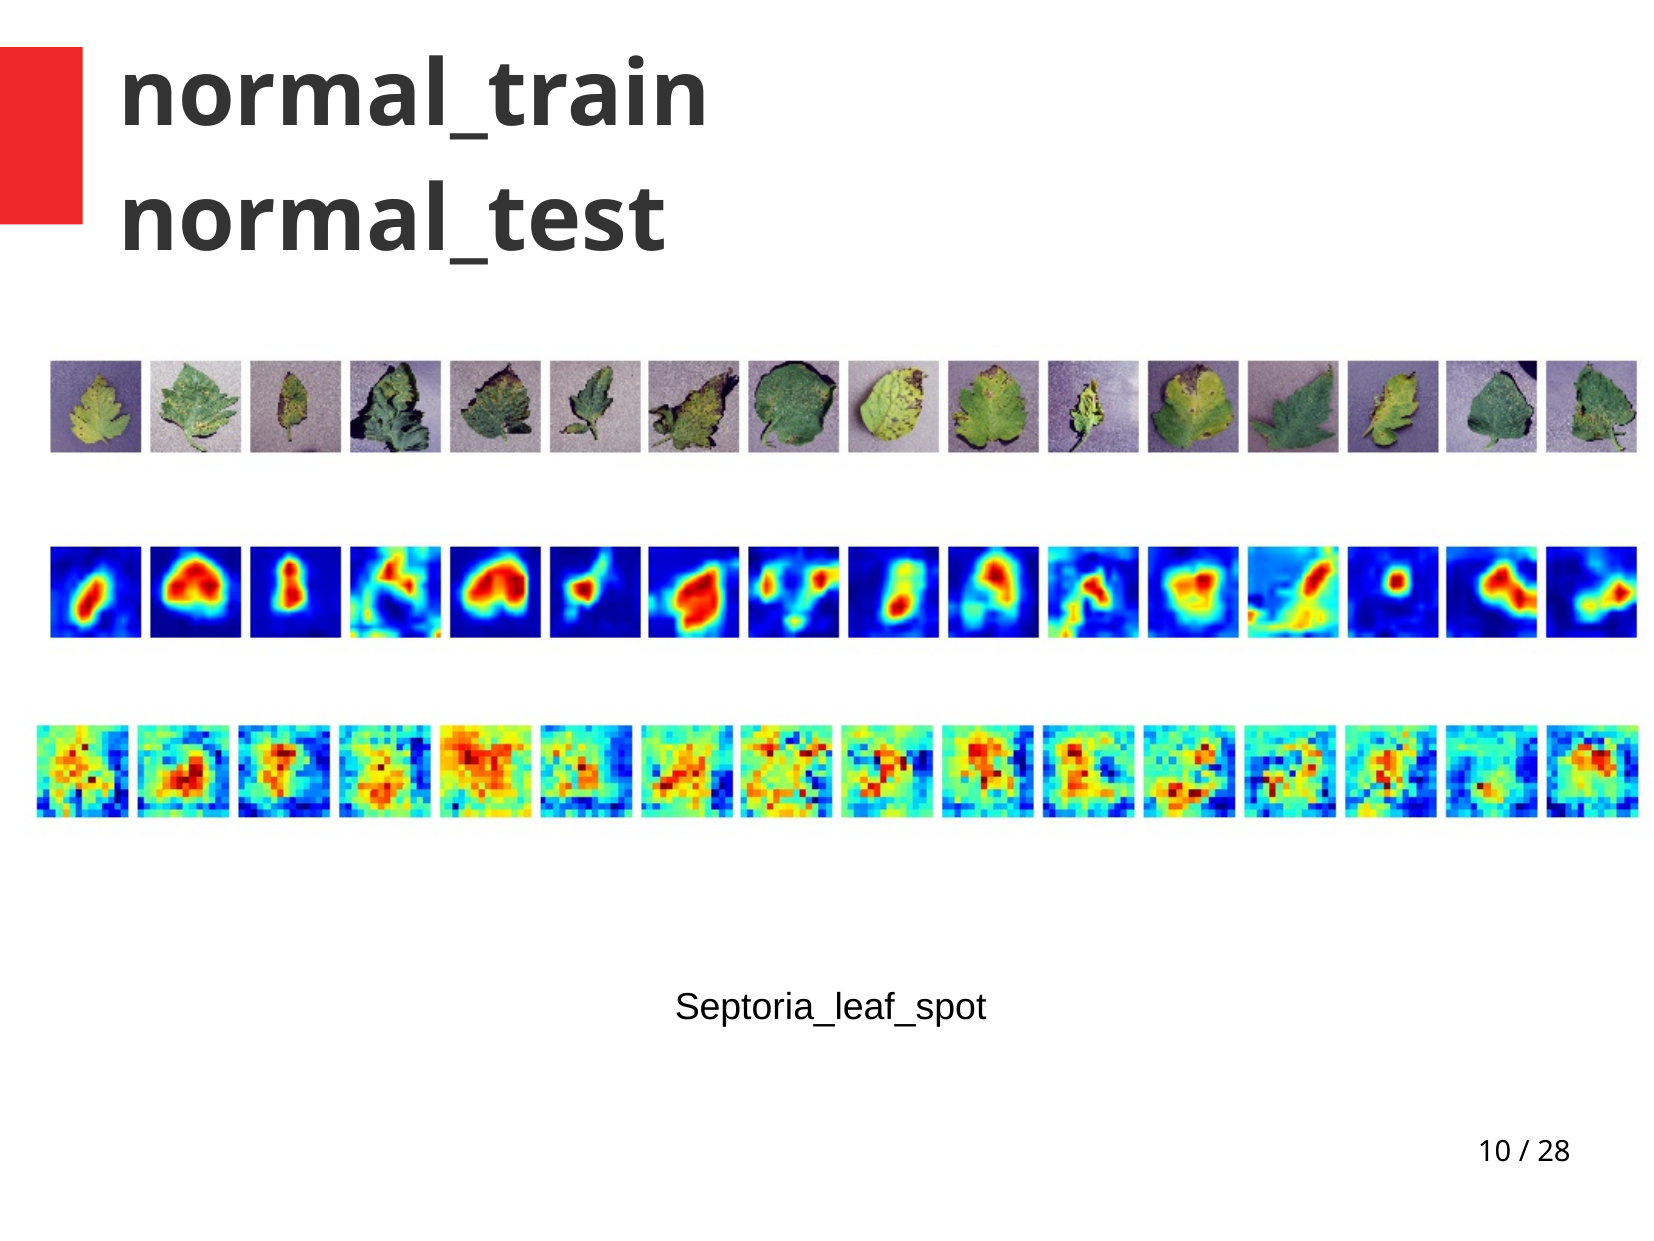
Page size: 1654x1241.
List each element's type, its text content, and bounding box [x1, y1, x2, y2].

text_box Septoria_leaf_spot [660, 978, 1002, 1036]
picture [0, 530, 1654, 676]
title normal_train normal_test [118, 45, 1571, 260]
picture [0, 344, 1654, 490]
picture [0, 710, 1654, 856]
